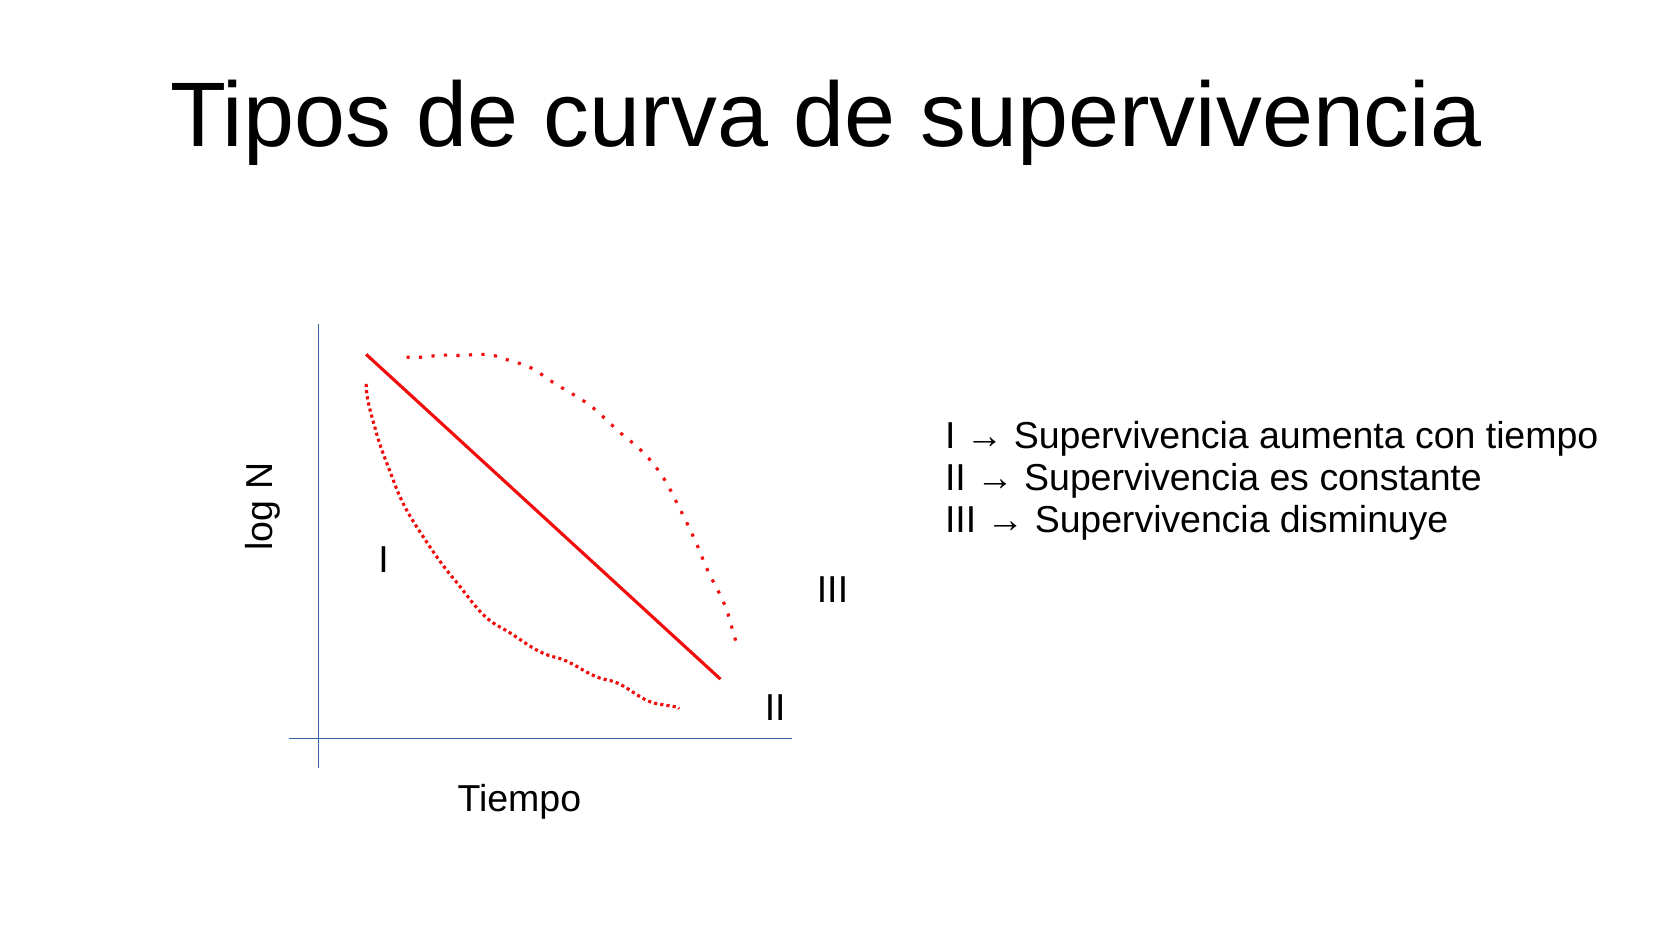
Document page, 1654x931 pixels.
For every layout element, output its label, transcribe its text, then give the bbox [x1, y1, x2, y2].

text_box log N [230, 448, 288, 566]
text_box I → Supervivencia aumenta con tiempo II → Supervivencia es constante III → Supervivencia disminuye [930, 407, 1614, 549]
text_box III [802, 561, 864, 618]
text_box II [750, 679, 801, 736]
text_box Tiempo [442, 769, 596, 827]
title Tipos de curva de supervivencia [82, 37, 1571, 193]
text_box I [363, 531, 404, 589]
